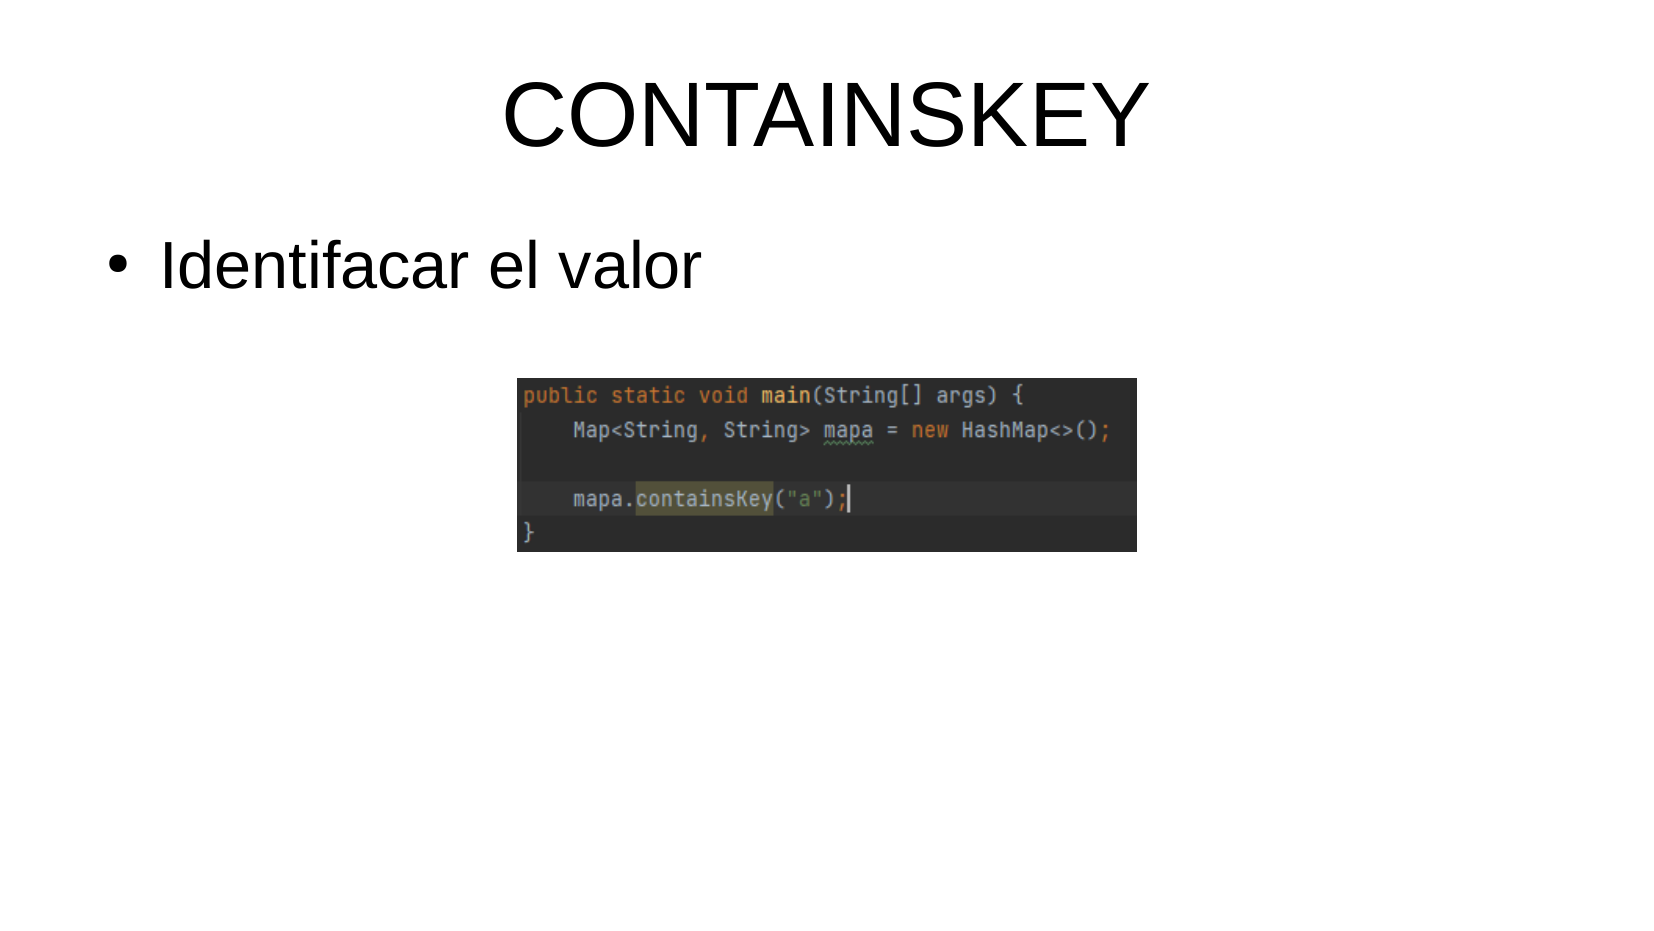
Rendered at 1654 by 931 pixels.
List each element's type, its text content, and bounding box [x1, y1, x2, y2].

title CONTAINSKEY [82, 37, 1571, 193]
list Identifacar el valor [88, 228, 1577, 768]
picture [517, 378, 1137, 552]
